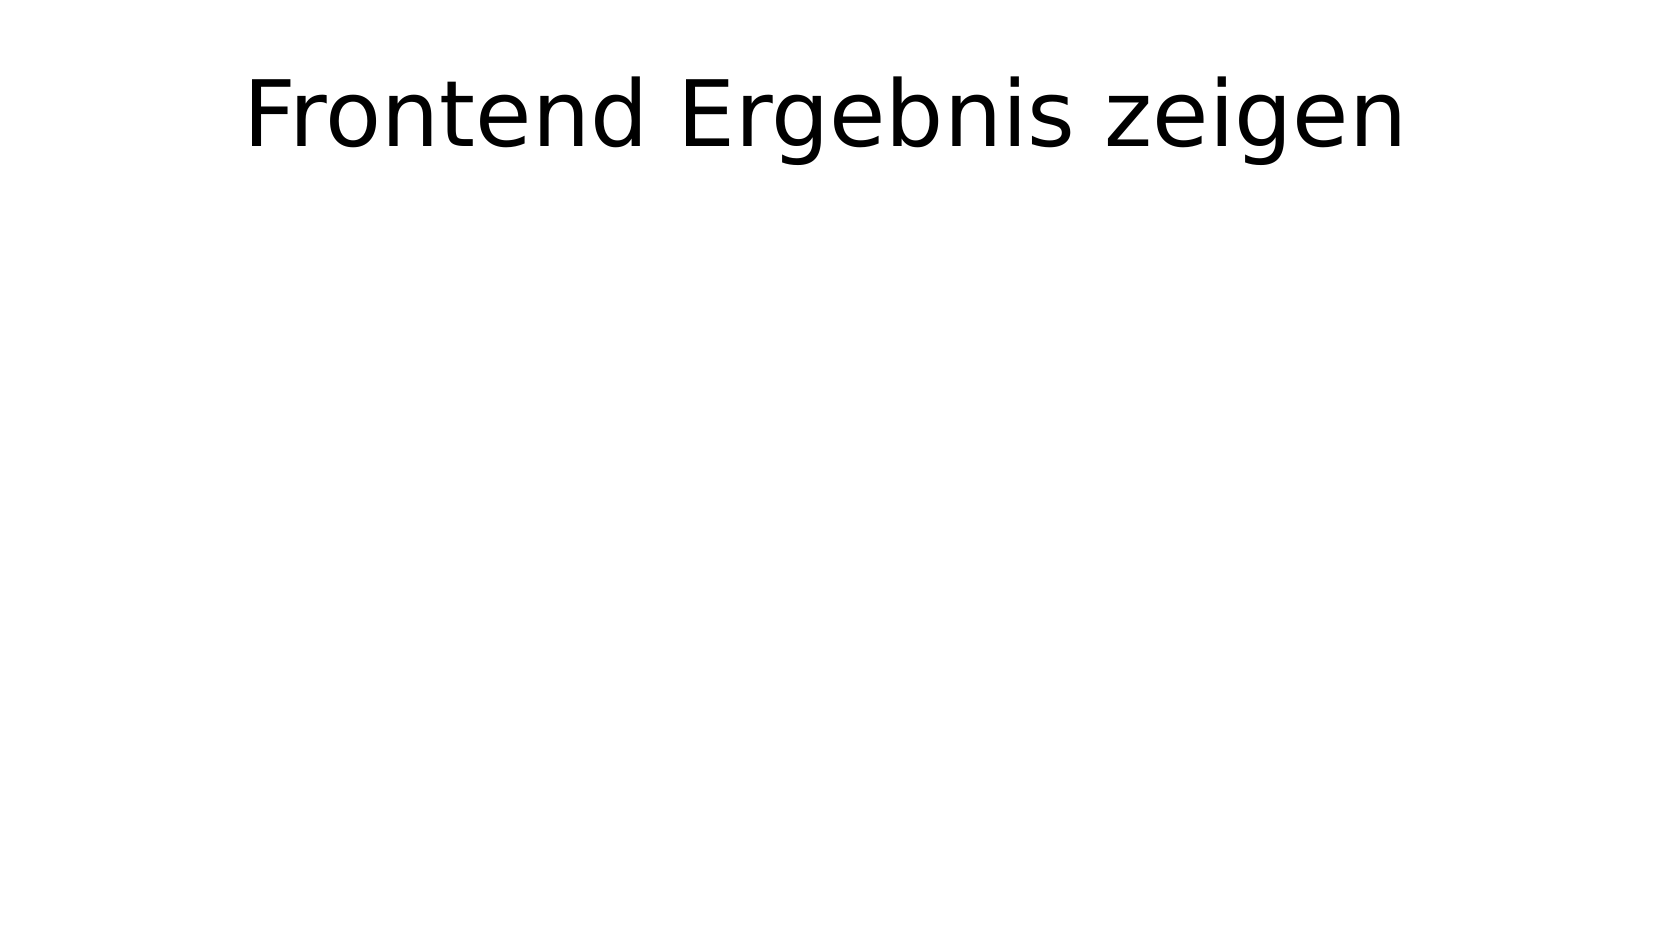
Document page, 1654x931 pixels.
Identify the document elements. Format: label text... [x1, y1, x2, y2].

title Frontend Ergebnis zeigen [82, 37, 1571, 193]
